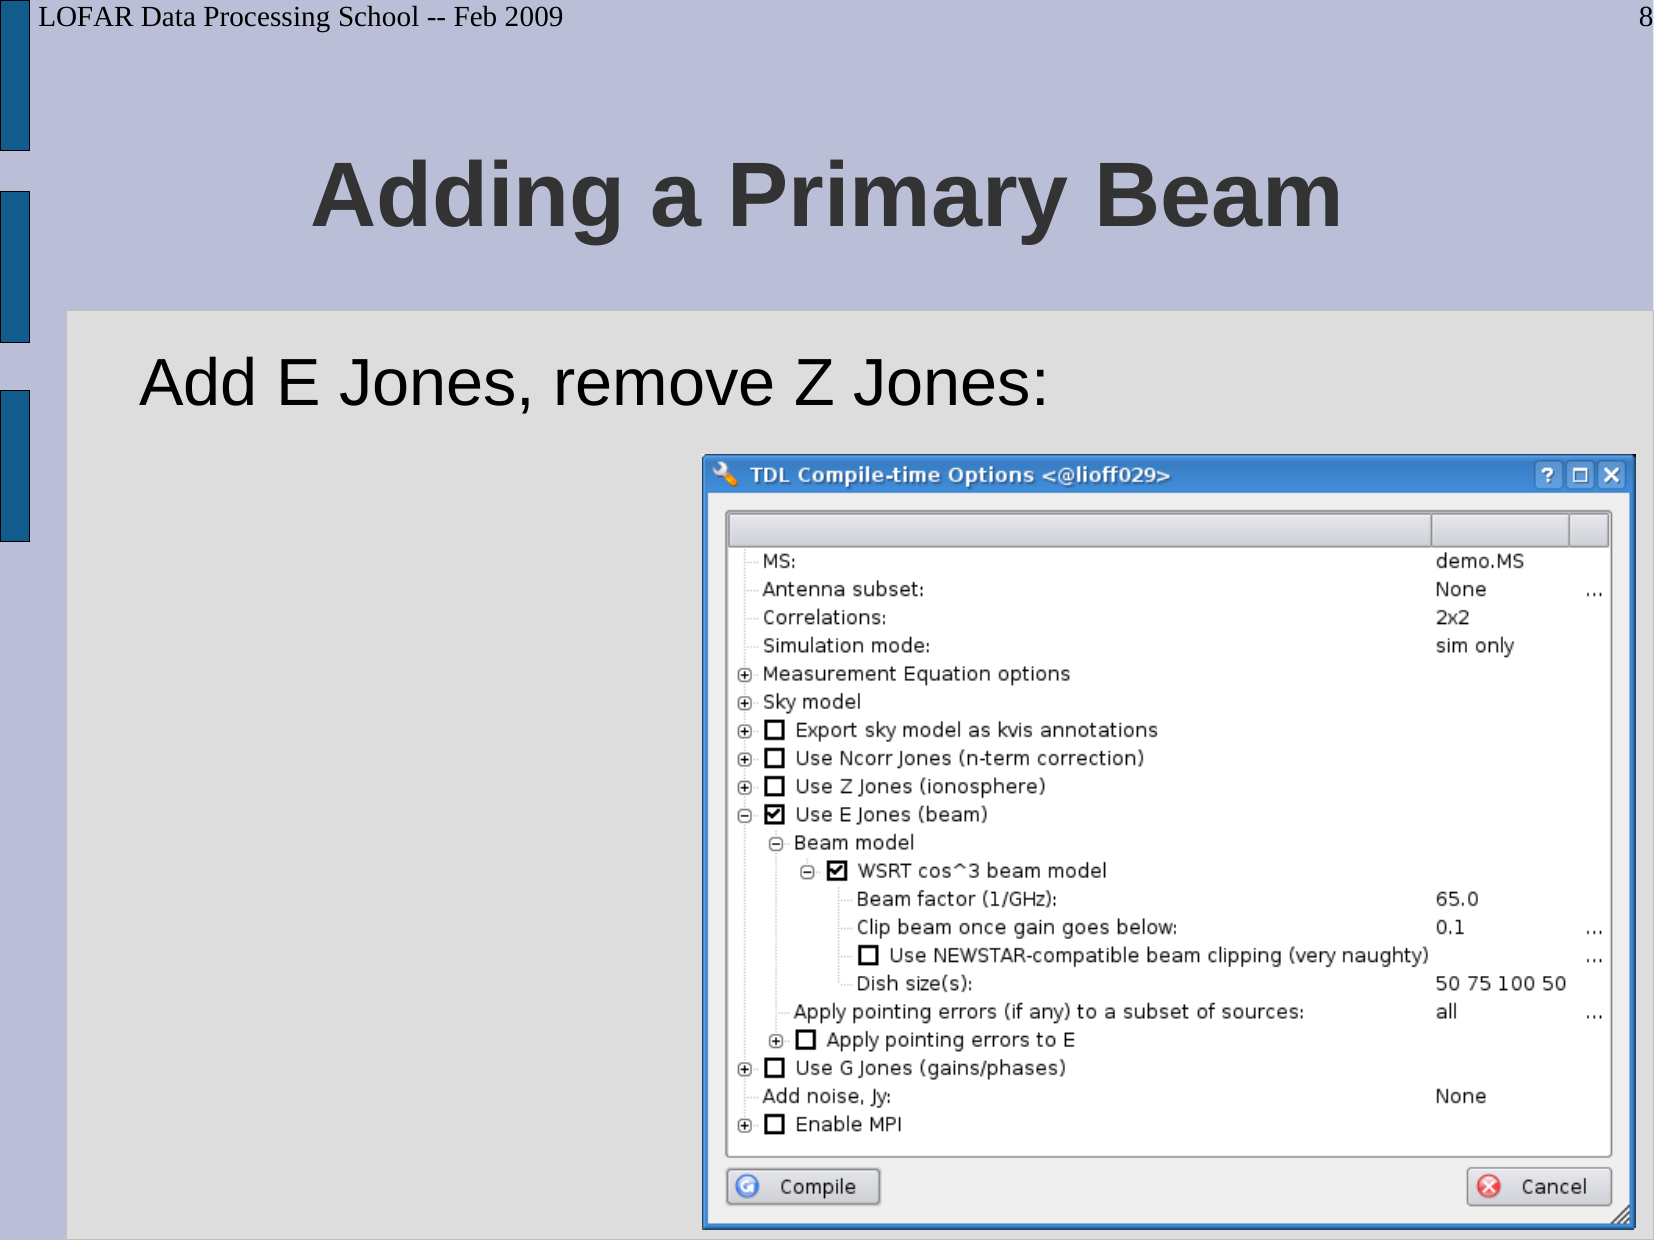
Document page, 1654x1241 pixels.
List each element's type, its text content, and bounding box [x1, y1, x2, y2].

list Add E Jones, remove Z Jones: [121, 344, 1534, 1127]
title Adding a Primary Beam [121, 91, 1534, 299]
picture [702, 454, 1636, 1230]
